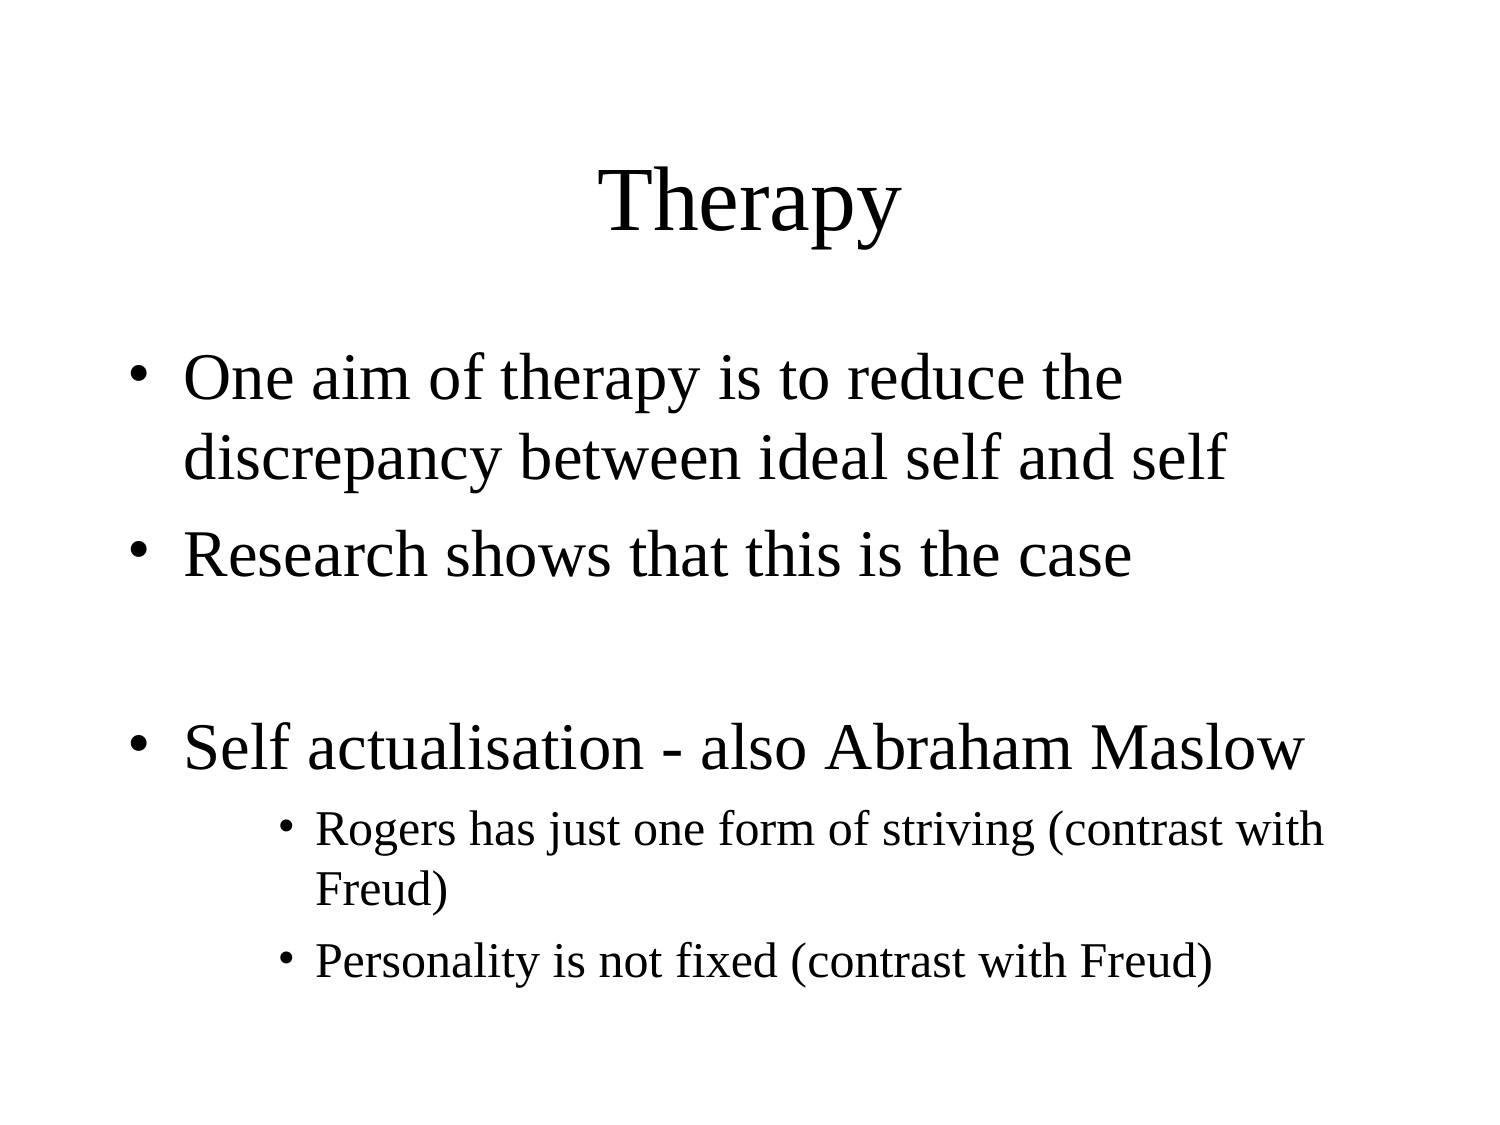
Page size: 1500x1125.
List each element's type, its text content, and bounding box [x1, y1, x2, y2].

list One aim of therapy is to reduce the discrepancy between ideal self and self Research shows that this is the case Self actualisation - also Abraham Maslow Rogers has just one form of striving (contrast with Freud) Personality is not fixed (contrast with Freud) [112, 324, 1388, 1000]
title Therapy [112, 99, 1388, 288]
